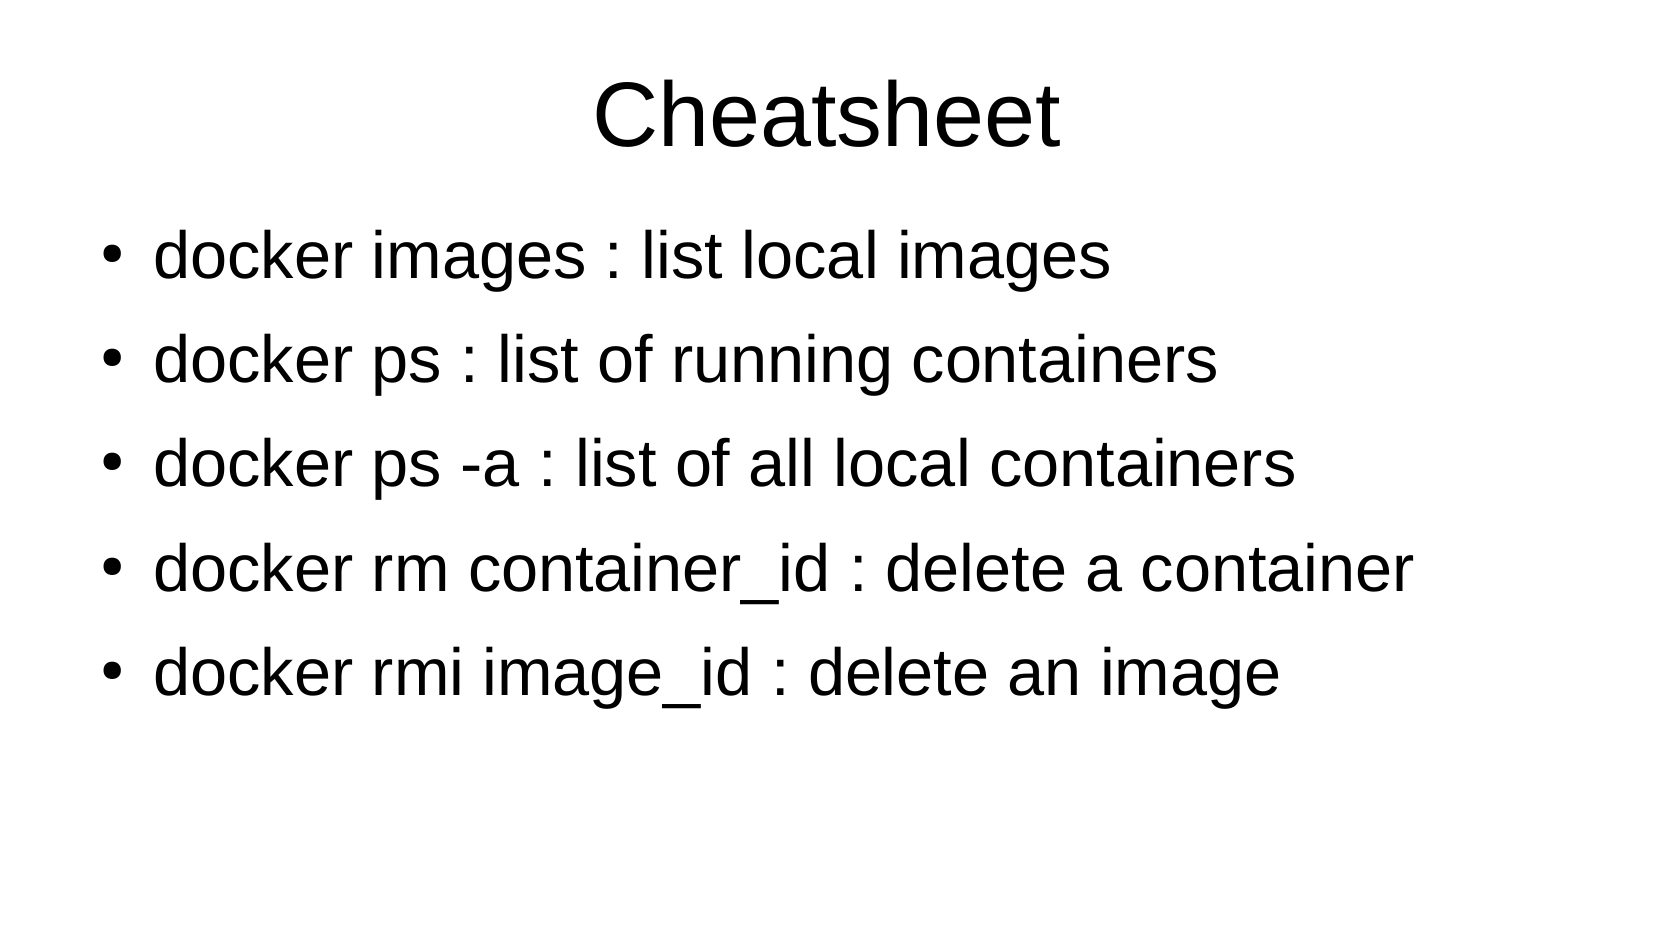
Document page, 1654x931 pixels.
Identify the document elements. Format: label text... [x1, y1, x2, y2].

title Cheatsheet [82, 37, 1571, 193]
list docker images : list local images docker ps : list of running containers docker ps -a : list of all local containers docker rm container_id : delete a container docker rmi image_id : delete an image [82, 217, 1571, 758]
